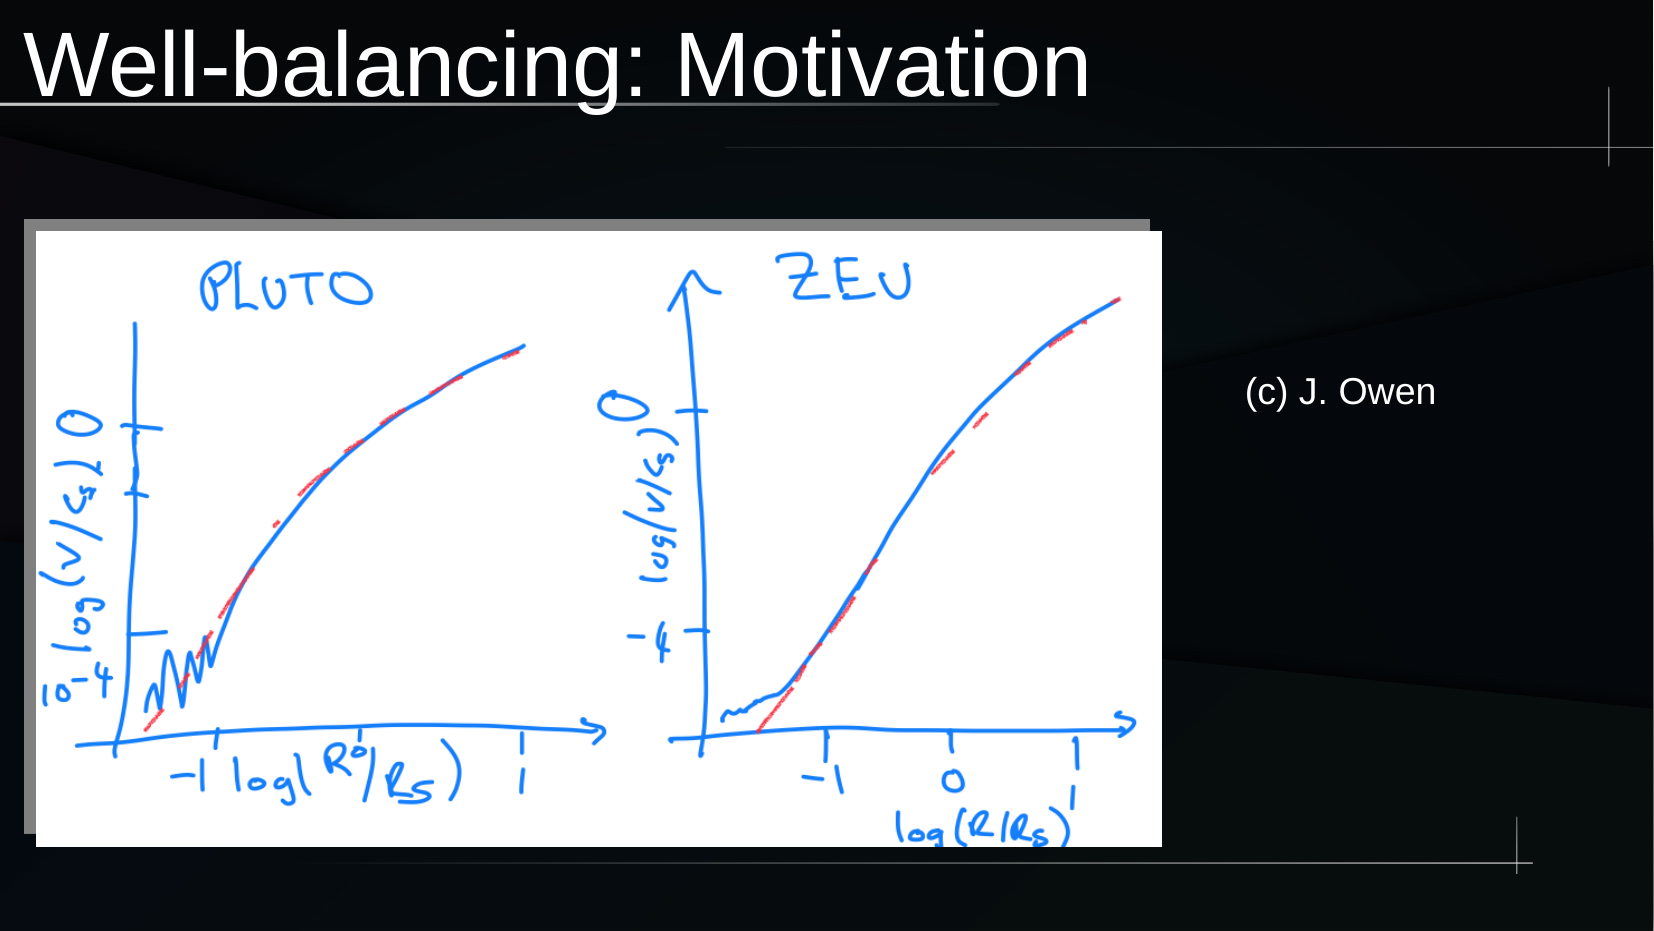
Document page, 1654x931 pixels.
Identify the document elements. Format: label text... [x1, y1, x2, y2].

picture [0, 0, 1654, 931]
title Well-balancing: Motivation [23, 11, 1589, 119]
text_box (c) J. Owen [1230, 363, 1561, 421]
